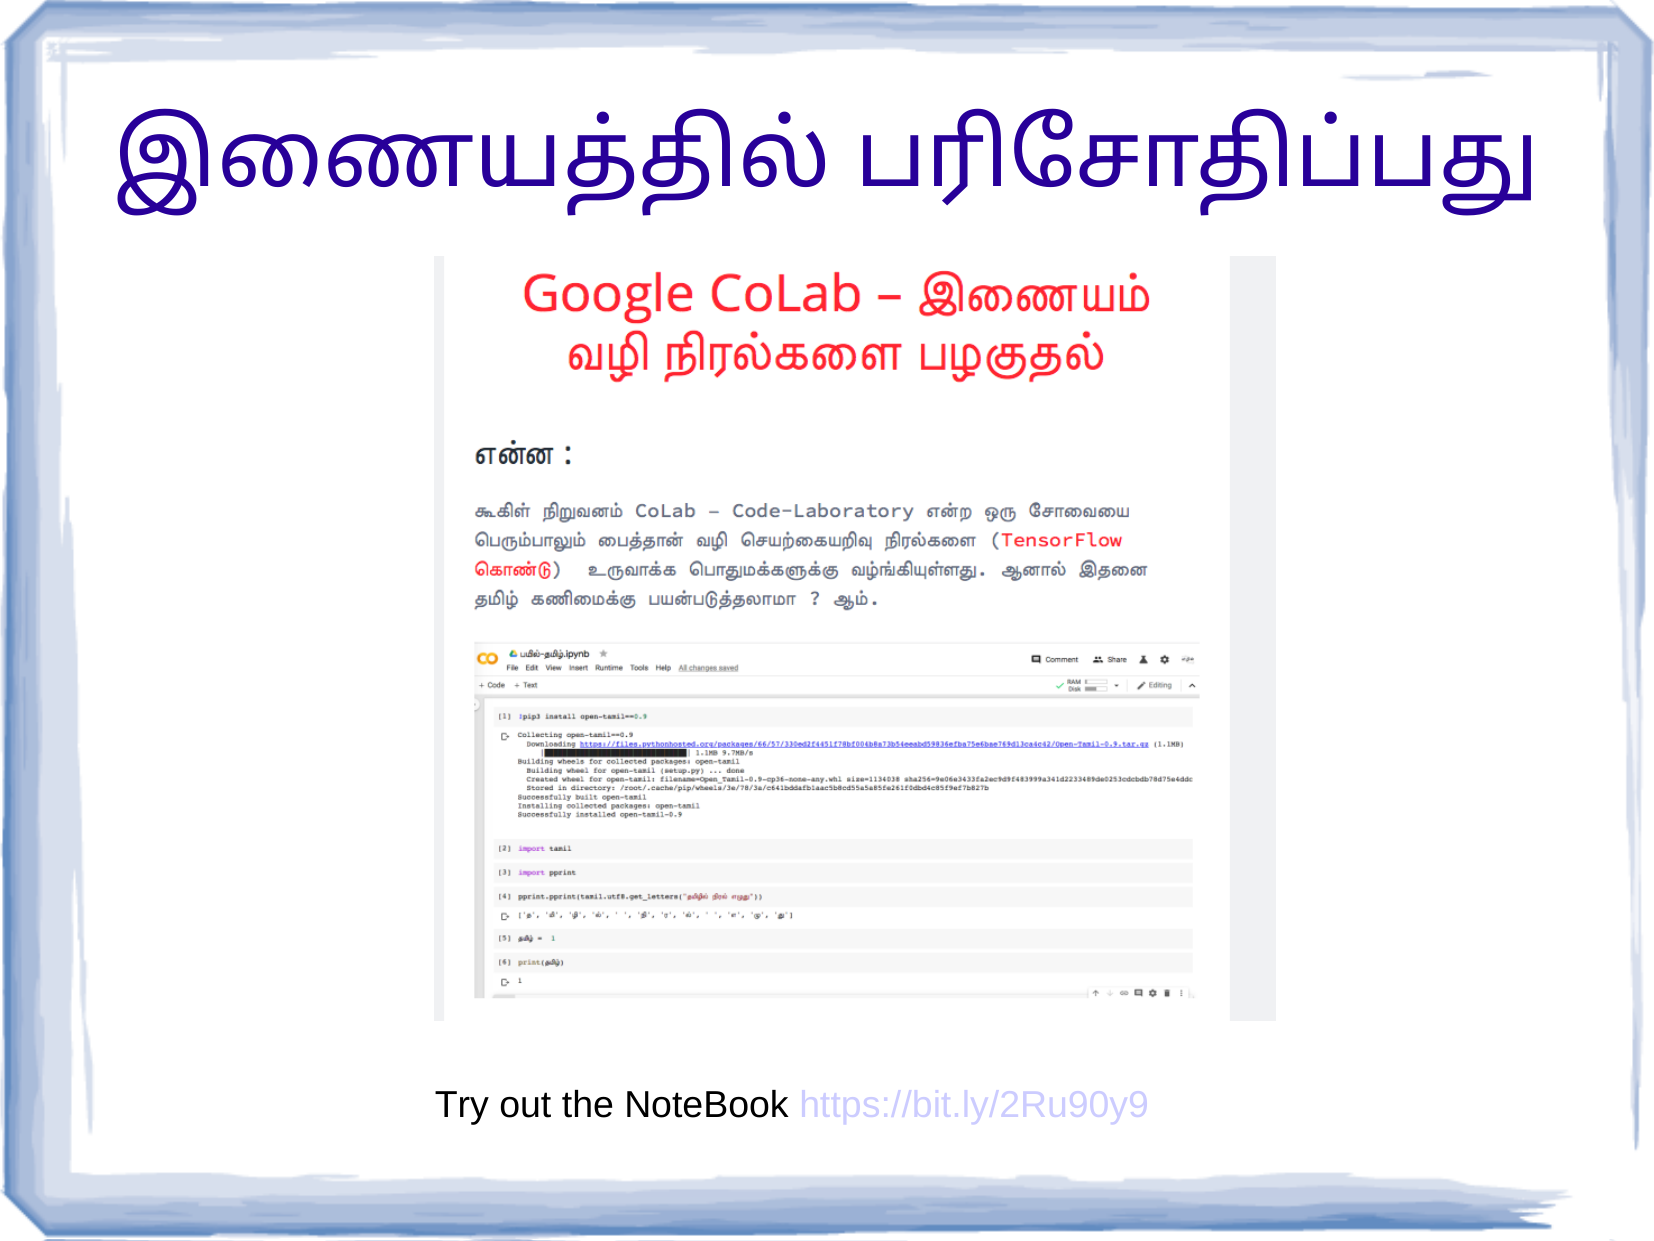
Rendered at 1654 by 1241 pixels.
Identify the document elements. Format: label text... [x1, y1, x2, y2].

title இணையத்தில் பரிசோதிப்பது [82, 49, 1571, 257]
text_box Try out the NoteBook https://bit.ly/2Ru90y9 [420, 1074, 1306, 1141]
picture [0, 0, 1654, 1241]
